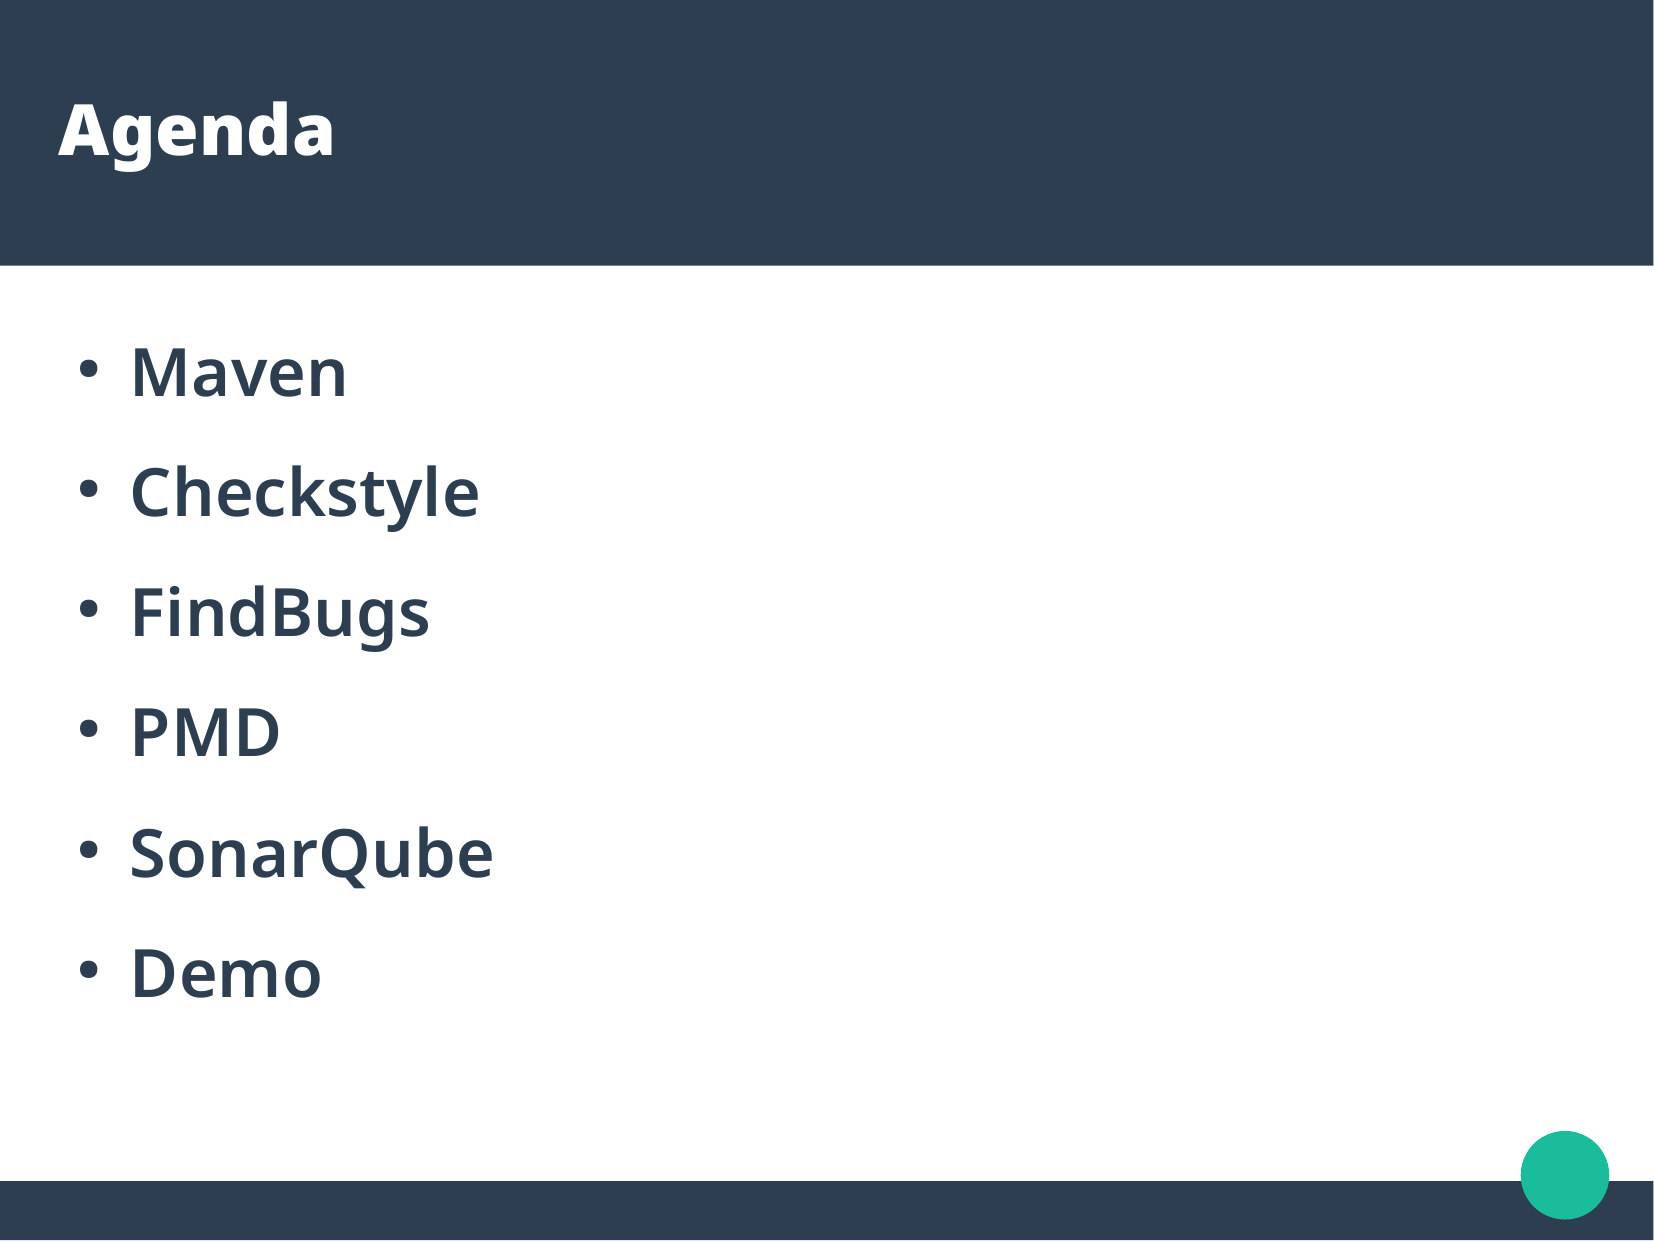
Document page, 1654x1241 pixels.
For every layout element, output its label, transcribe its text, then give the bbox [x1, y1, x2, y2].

title Agenda [59, 49, 1595, 207]
list Maven Checkstyle FindBugs PMD SonarQube Demo [59, 324, 1595, 1152]
